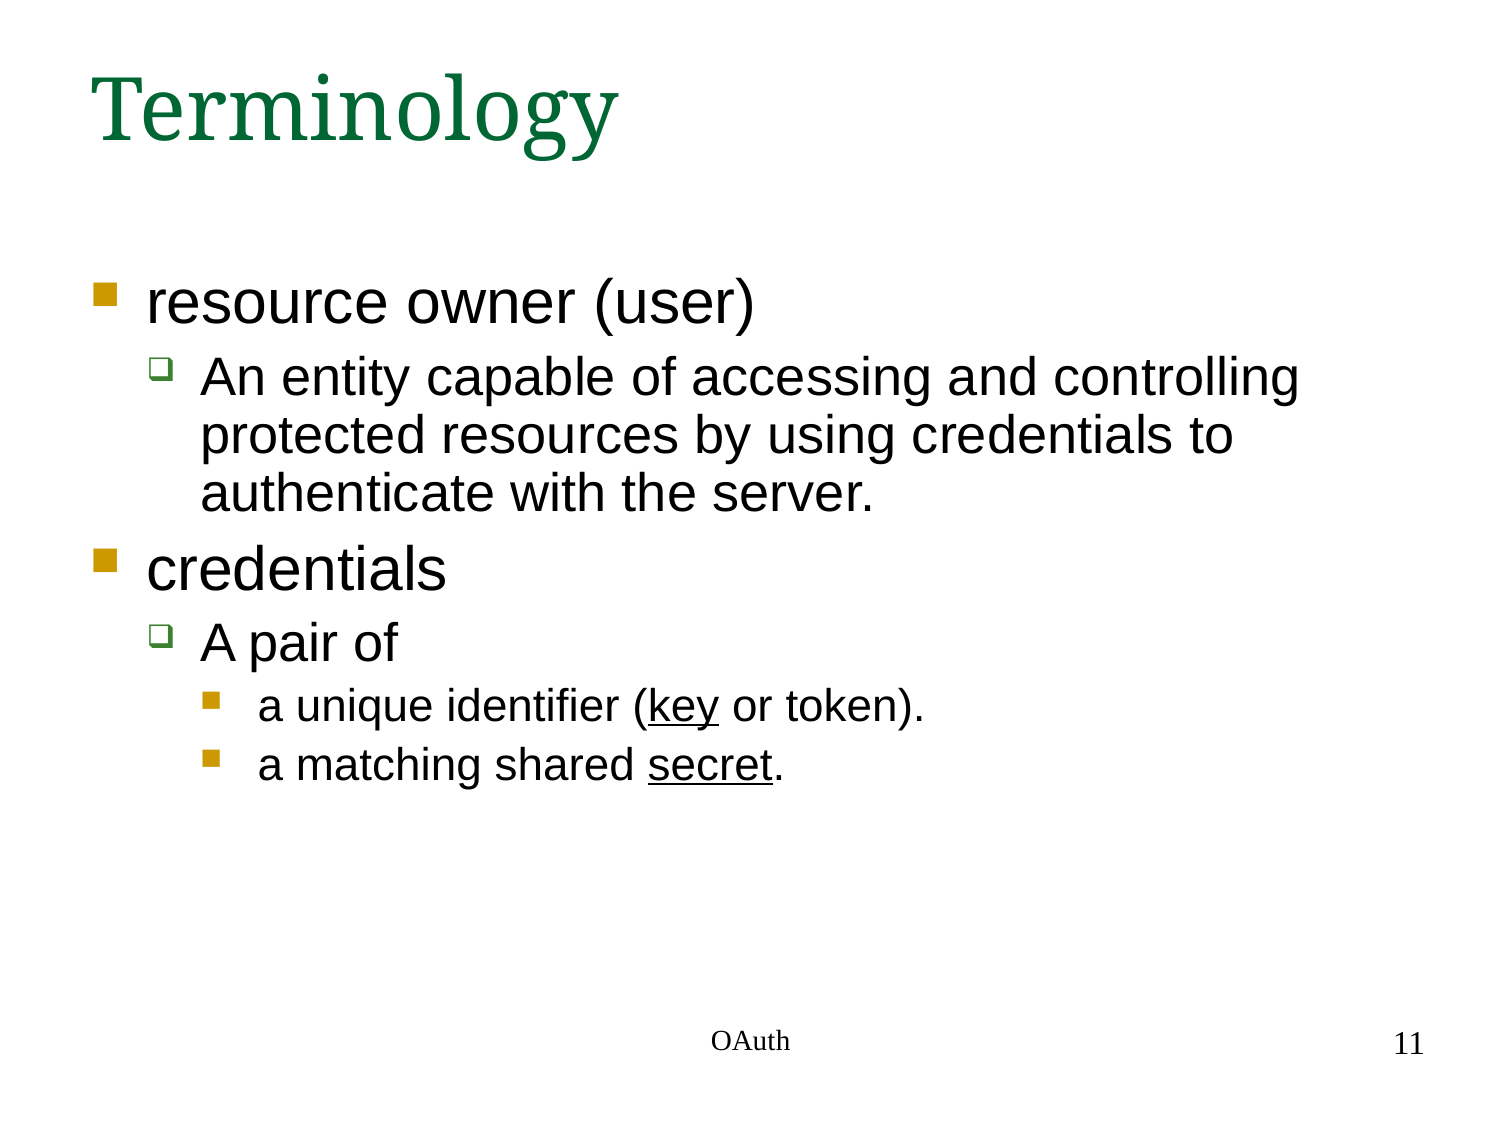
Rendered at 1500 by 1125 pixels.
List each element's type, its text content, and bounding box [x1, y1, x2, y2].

list resource owner (user) An entity capable of accessing and controlling protected resources by using credentials to authenticate with the server. credentials A pair of a unique identifier (key or token). a matching shared secret. [75, 262, 1425, 1006]
title Terminology [75, 45, 1425, 233]
